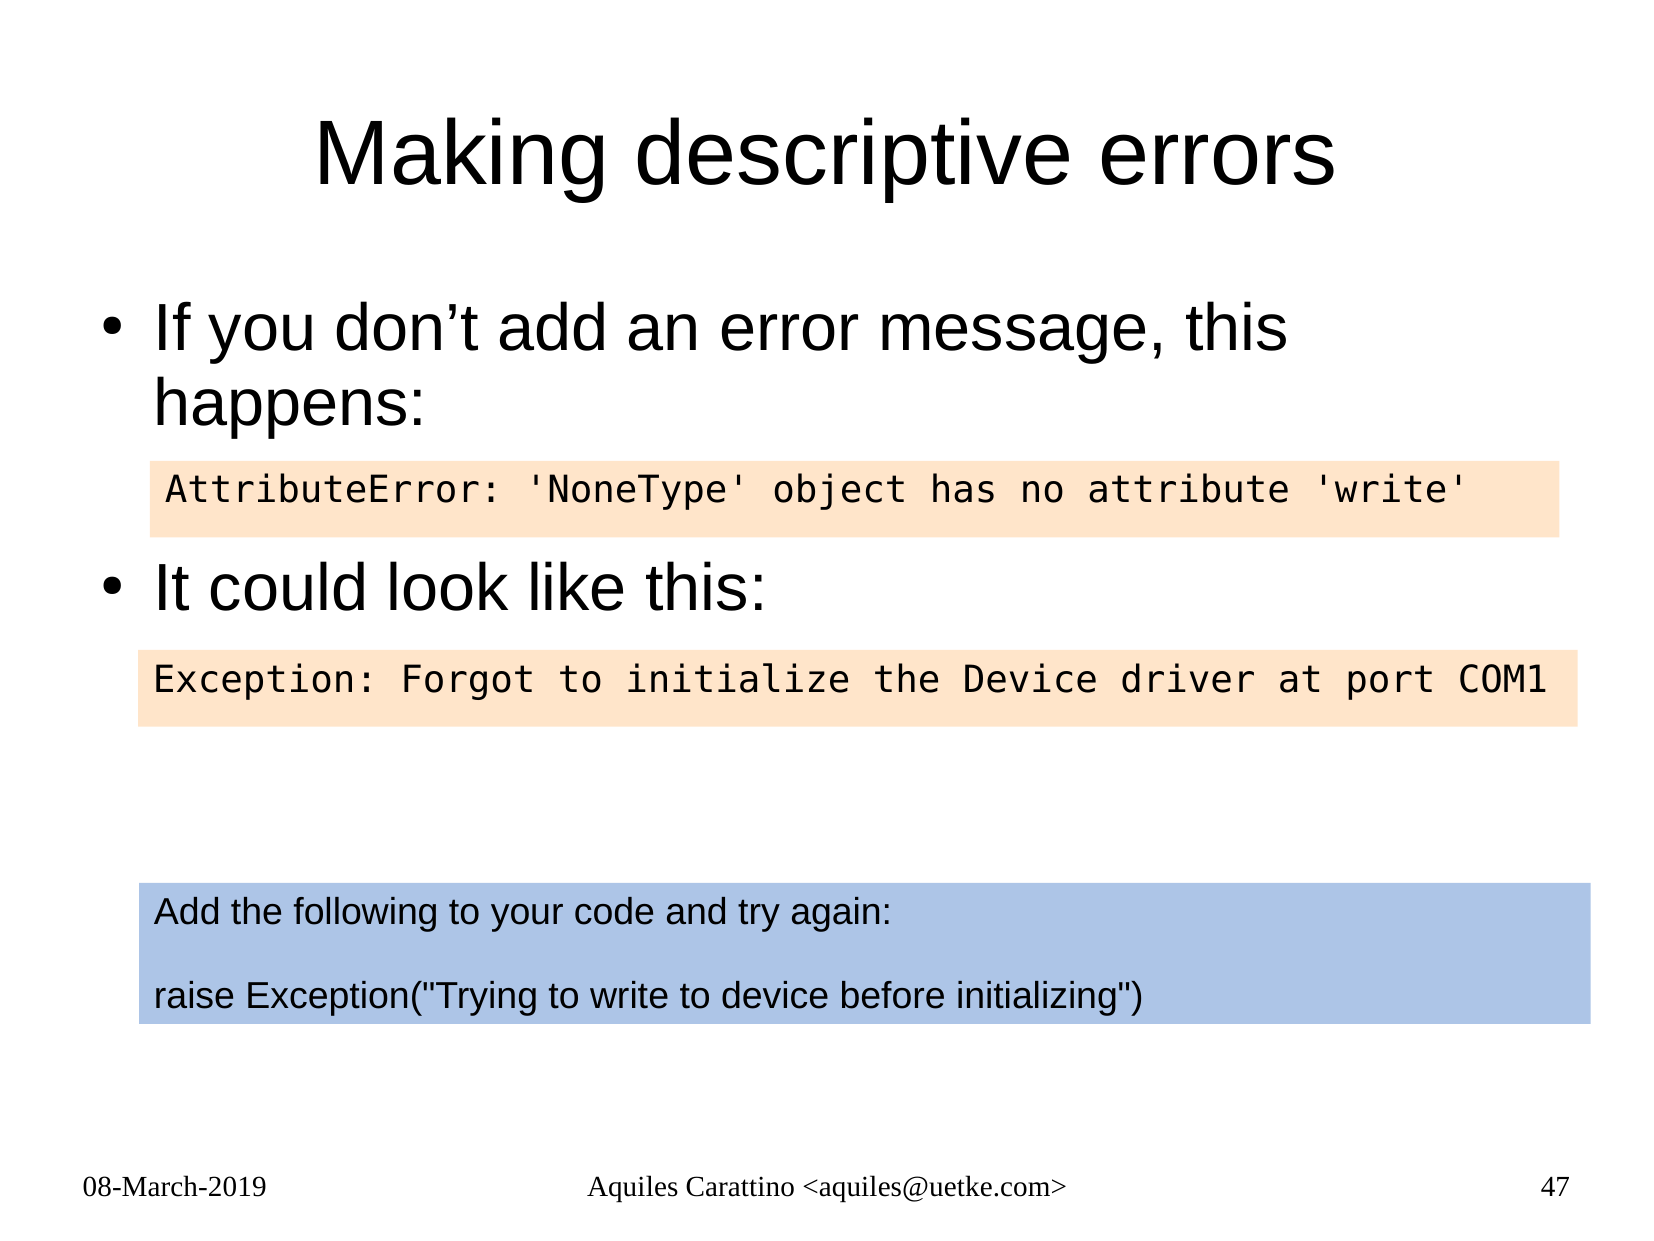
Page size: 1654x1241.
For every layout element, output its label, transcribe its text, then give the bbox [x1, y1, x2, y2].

text_box Exception: Forgot to initialize the Device driver at port COM1 [138, 649, 1578, 727]
list If you don’t add an error message, this happens: [82, 290, 1571, 451]
list It could look like this: [82, 550, 1571, 711]
text_box AttributeError: 'NoneType' object has no attribute 'write' [149, 460, 1560, 538]
title Making descriptive errors [82, 49, 1571, 257]
text_box Add the following to your code and try again: raise Exception("Trying to write to device before initializing") [139, 882, 1591, 1024]
